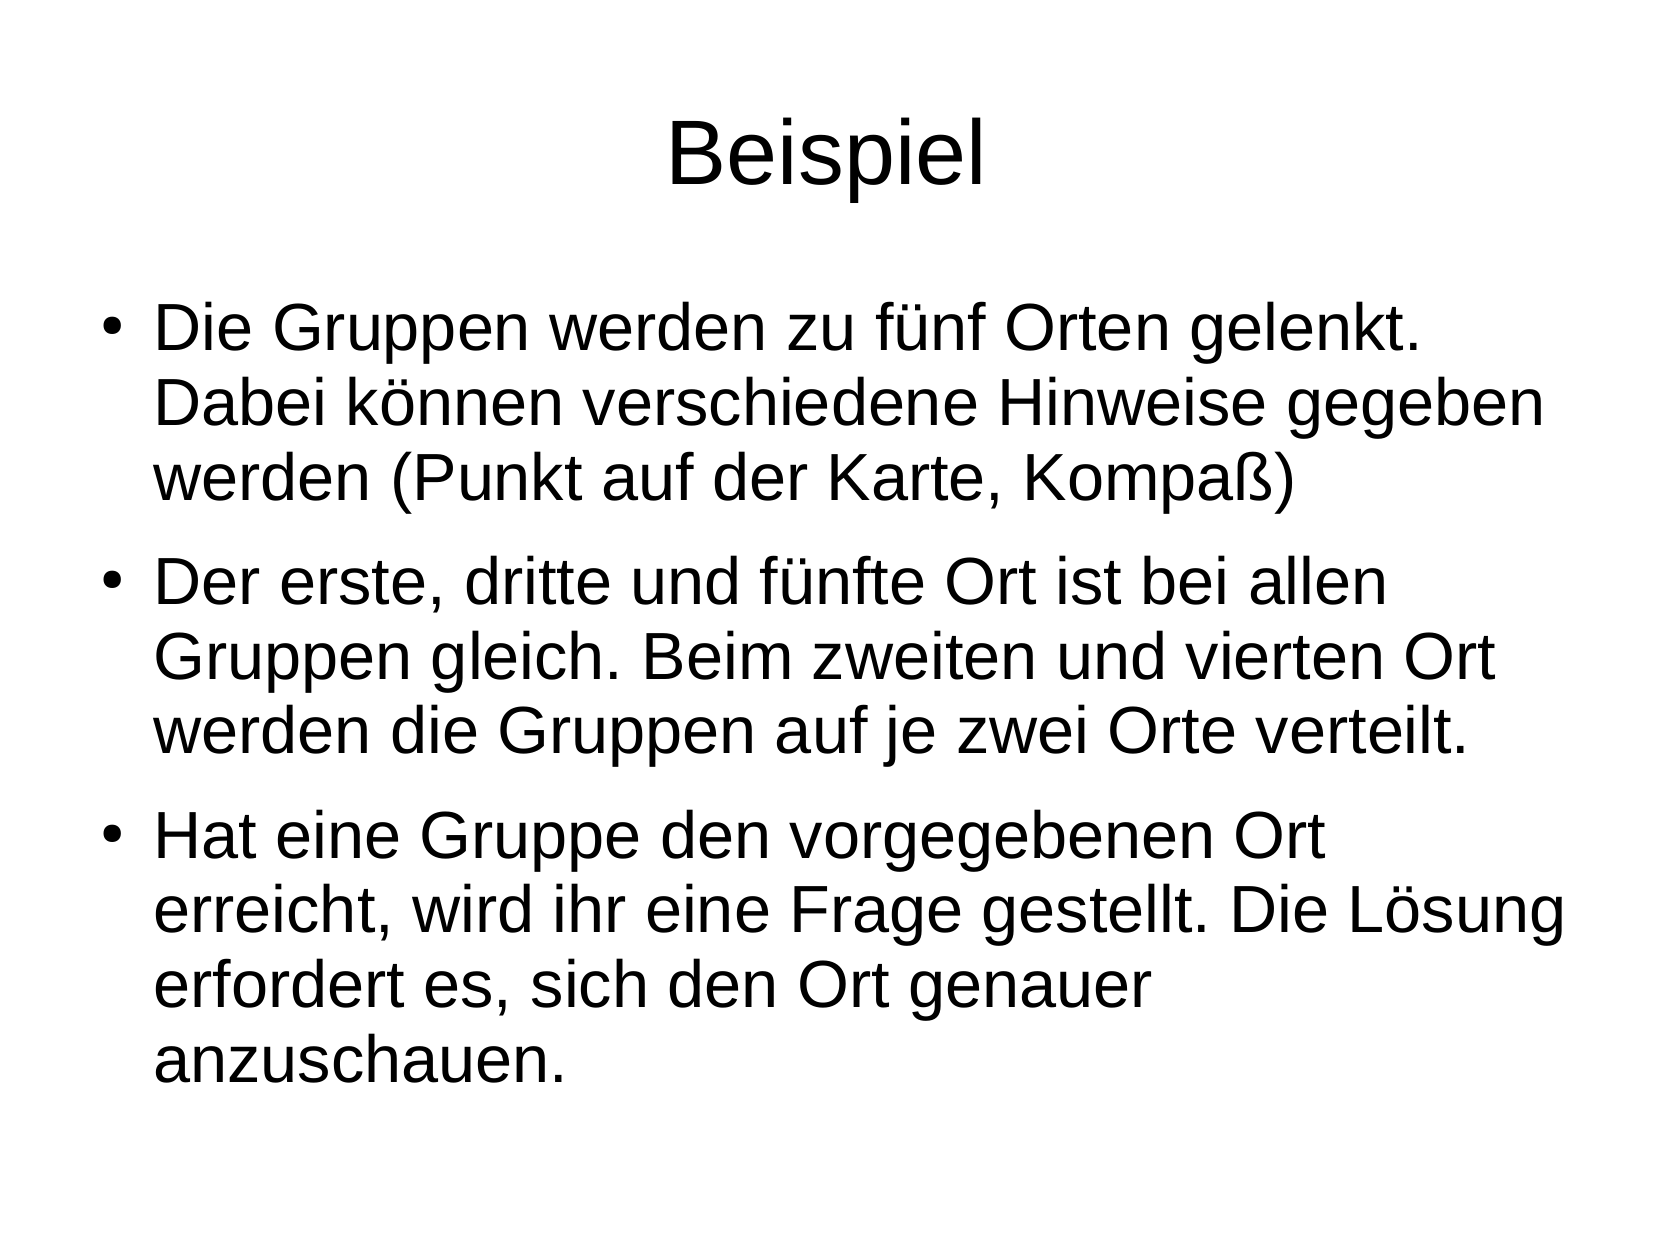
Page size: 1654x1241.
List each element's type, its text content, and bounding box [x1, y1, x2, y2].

list Die Gruppen werden zu fünf Orten gelenkt. Dabei können verschiedene Hinweise gegeben werden (Punkt auf der Karte, Kompaß) Der erste, dritte und fünfte Ort ist bei allen Gruppen gleich. Beim zweiten und vierten Ort werden die Gruppen auf je zwei Orte verteilt. Hat eine Gruppe den vorgegebenen Ort erreicht, wird ihr eine Frage gestellt. Die Lösung erfordert es, sich den Ort genauer anzuschauen. [82, 290, 1571, 1109]
title Beispiel [82, 49, 1571, 257]
